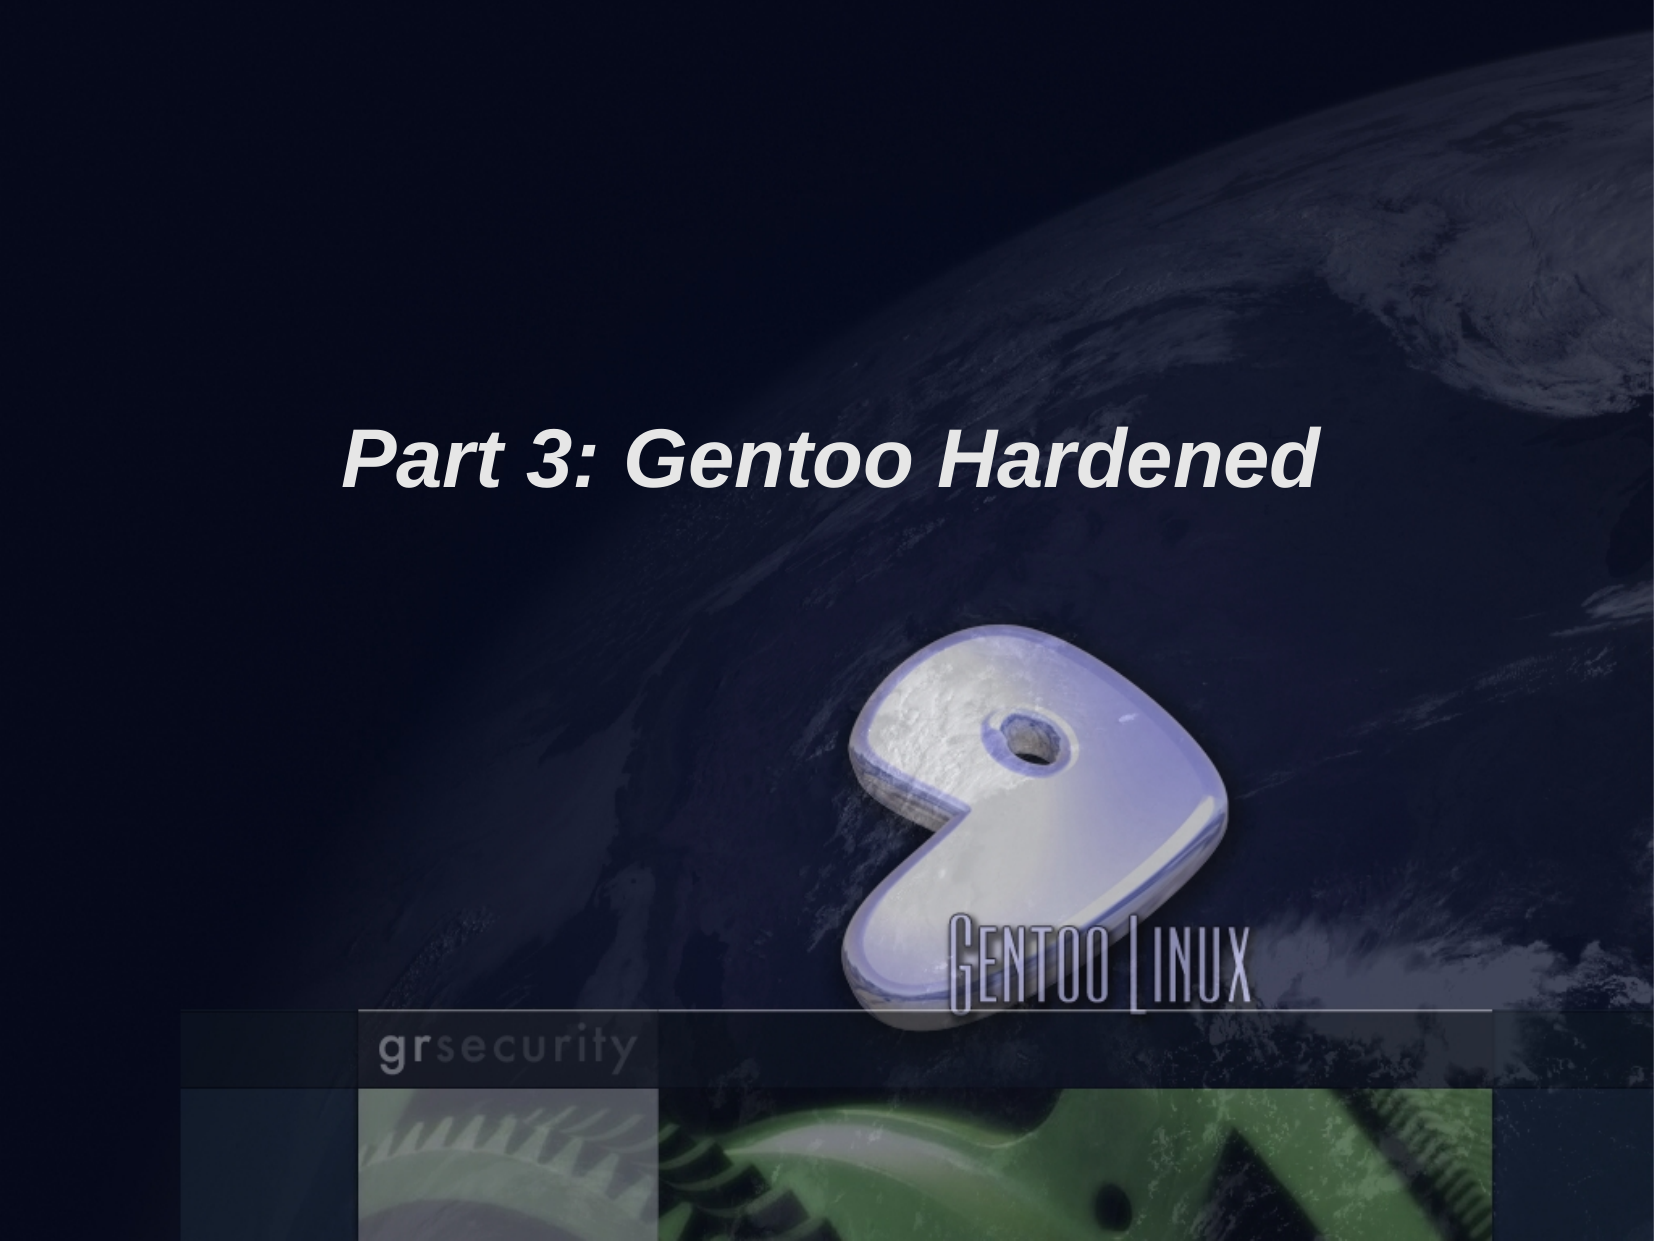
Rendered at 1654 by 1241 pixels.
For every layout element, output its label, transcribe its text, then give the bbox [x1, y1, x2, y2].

title Part 3: Gentoo Hardened [125, 355, 1538, 563]
picture [0, 0, 1654, 1241]
